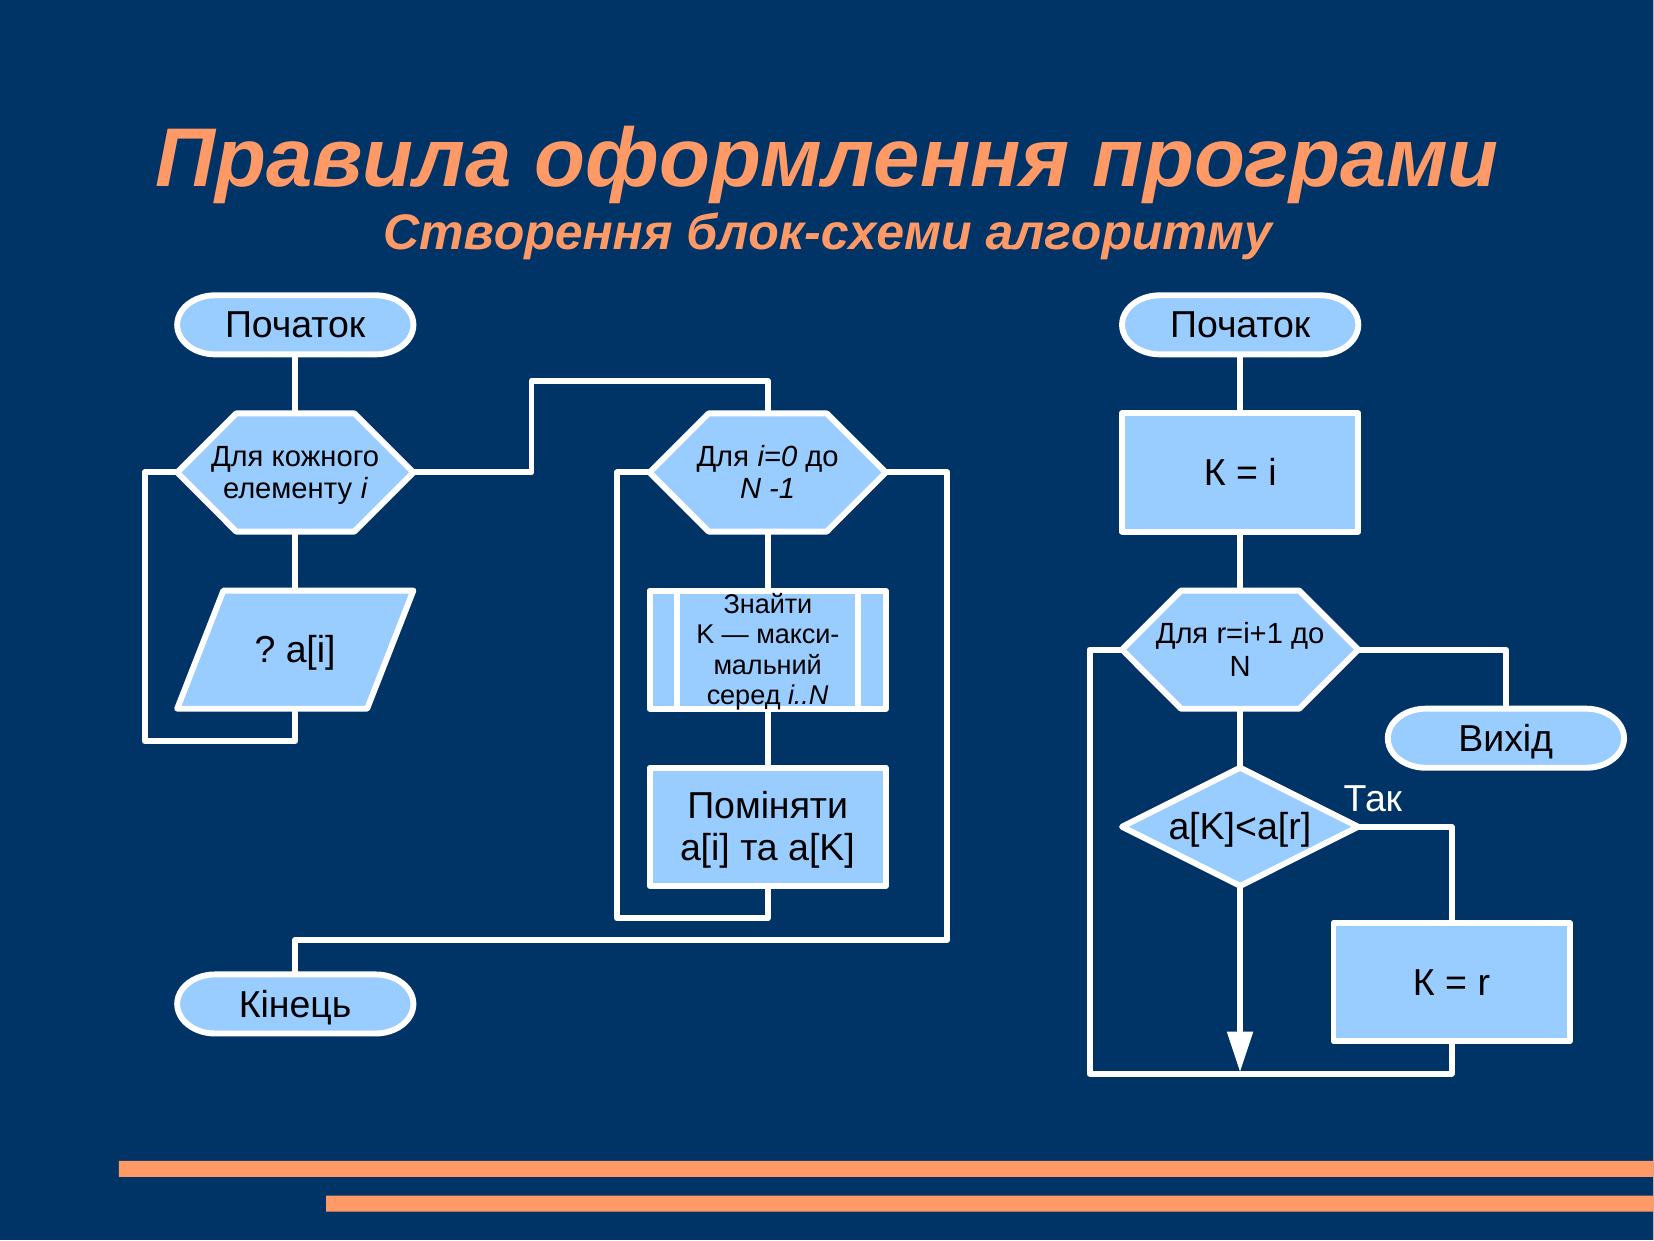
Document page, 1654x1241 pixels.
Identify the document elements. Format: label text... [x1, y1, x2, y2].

text_box a[K]<a[r] [1122, 768, 1358, 886]
text_box К = і [1122, 413, 1359, 532]
text_box Для r=i+1 до N [1122, 590, 1358, 709]
text_box Вихід [1387, 708, 1625, 768]
text_box Для і=0 до N -1 [650, 413, 886, 532]
text_box Початок [1122, 295, 1359, 355]
text_box Знайти K — макси- мальний серед i..N [650, 590, 886, 709]
text_box К = r [1333, 923, 1570, 1042]
text_box ? a[i] [177, 590, 414, 709]
text_box Для кожного елементу і [177, 413, 413, 532]
text_box Кінець [177, 974, 414, 1034]
title Правила оформлення програми Створення блок-схеми алгоритму [121, 46, 1534, 325]
text_box Поміняти a[i] та a[K] [649, 767, 886, 886]
text_box Початок [177, 295, 414, 355]
text_box Так [1328, 769, 1418, 827]
